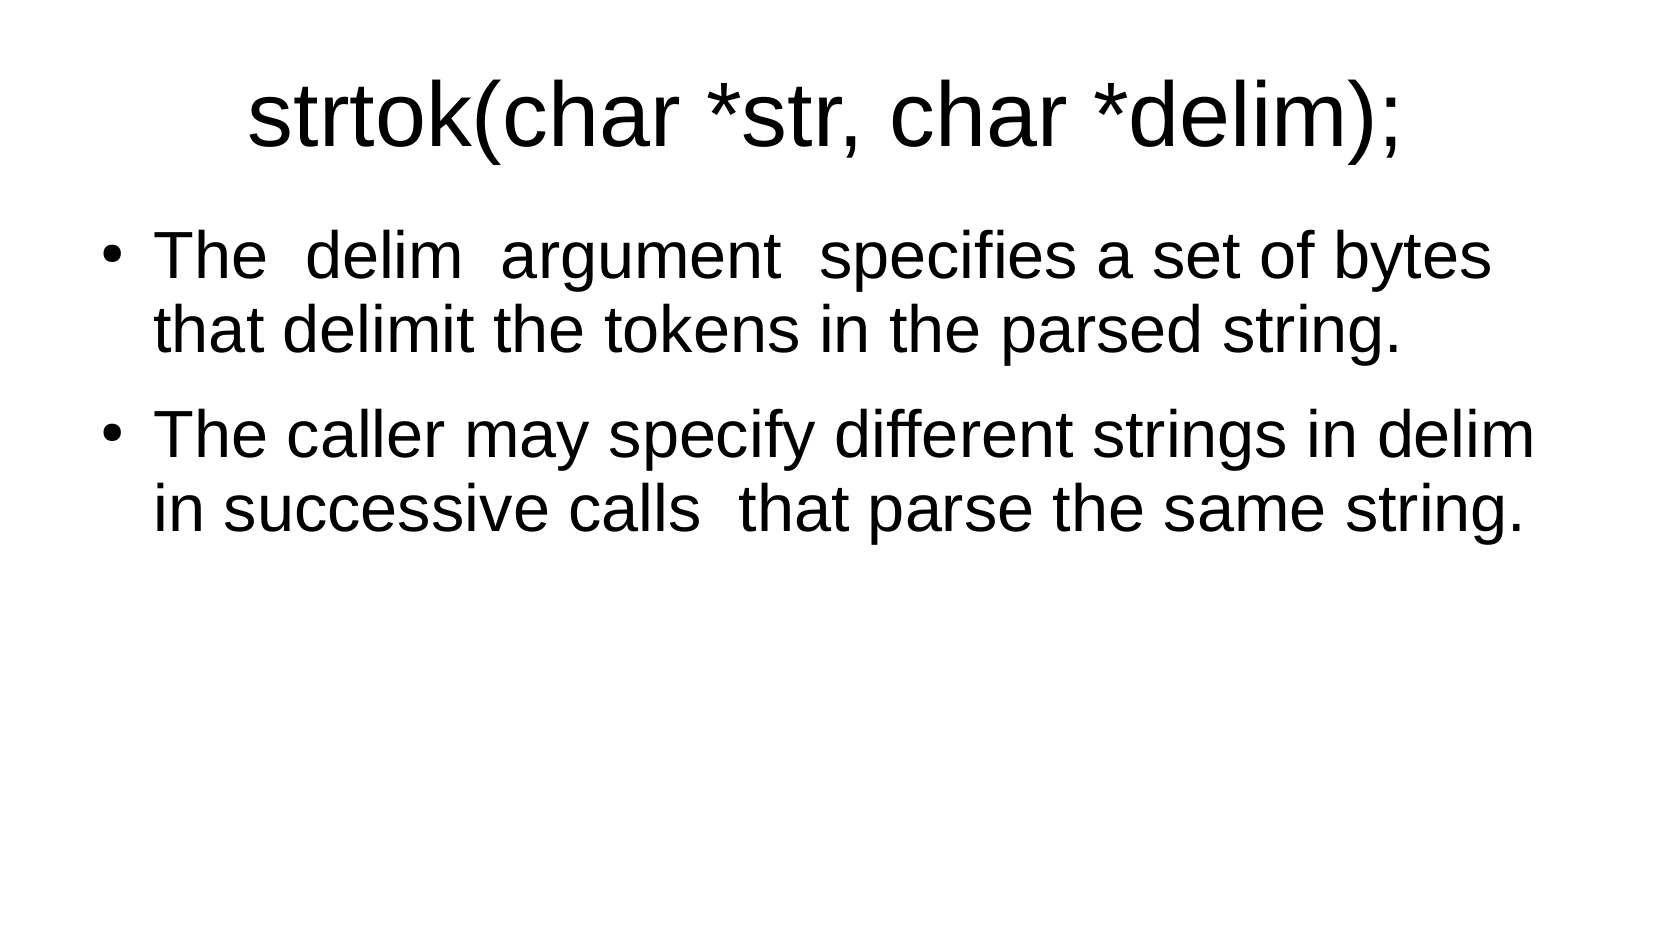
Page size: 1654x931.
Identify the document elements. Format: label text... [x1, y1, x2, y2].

title strtok(char *str, char *delim); [82, 37, 1571, 193]
list The delim argument specifies a set of bytes that delimit the tokens in the parsed string. The caller may specify different strings in delim in successive calls that parse the same string. [82, 217, 1571, 758]
